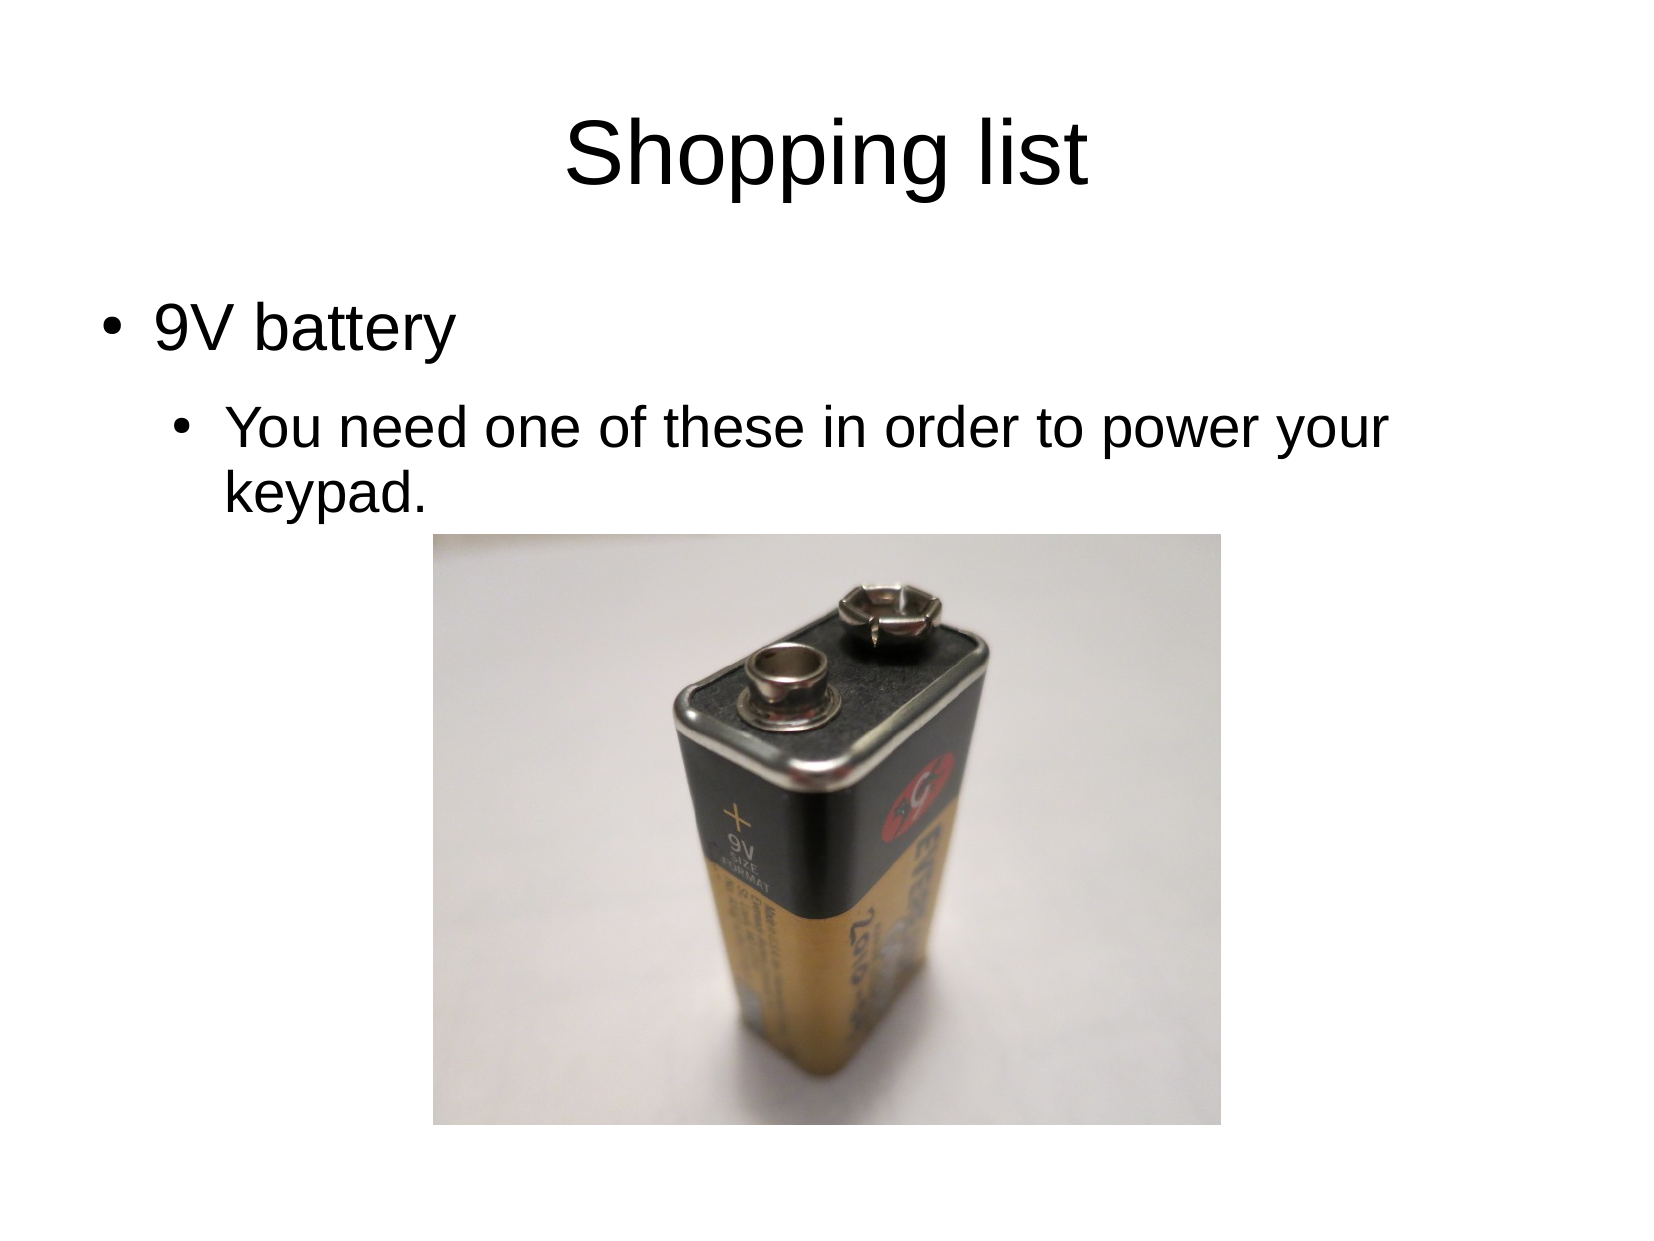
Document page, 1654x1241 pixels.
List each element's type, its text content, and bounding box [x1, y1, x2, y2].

list 9V battery You need one of these in order to power your keypad. [82, 290, 1571, 713]
title Shopping list [82, 49, 1571, 257]
picture [433, 534, 1221, 1126]
